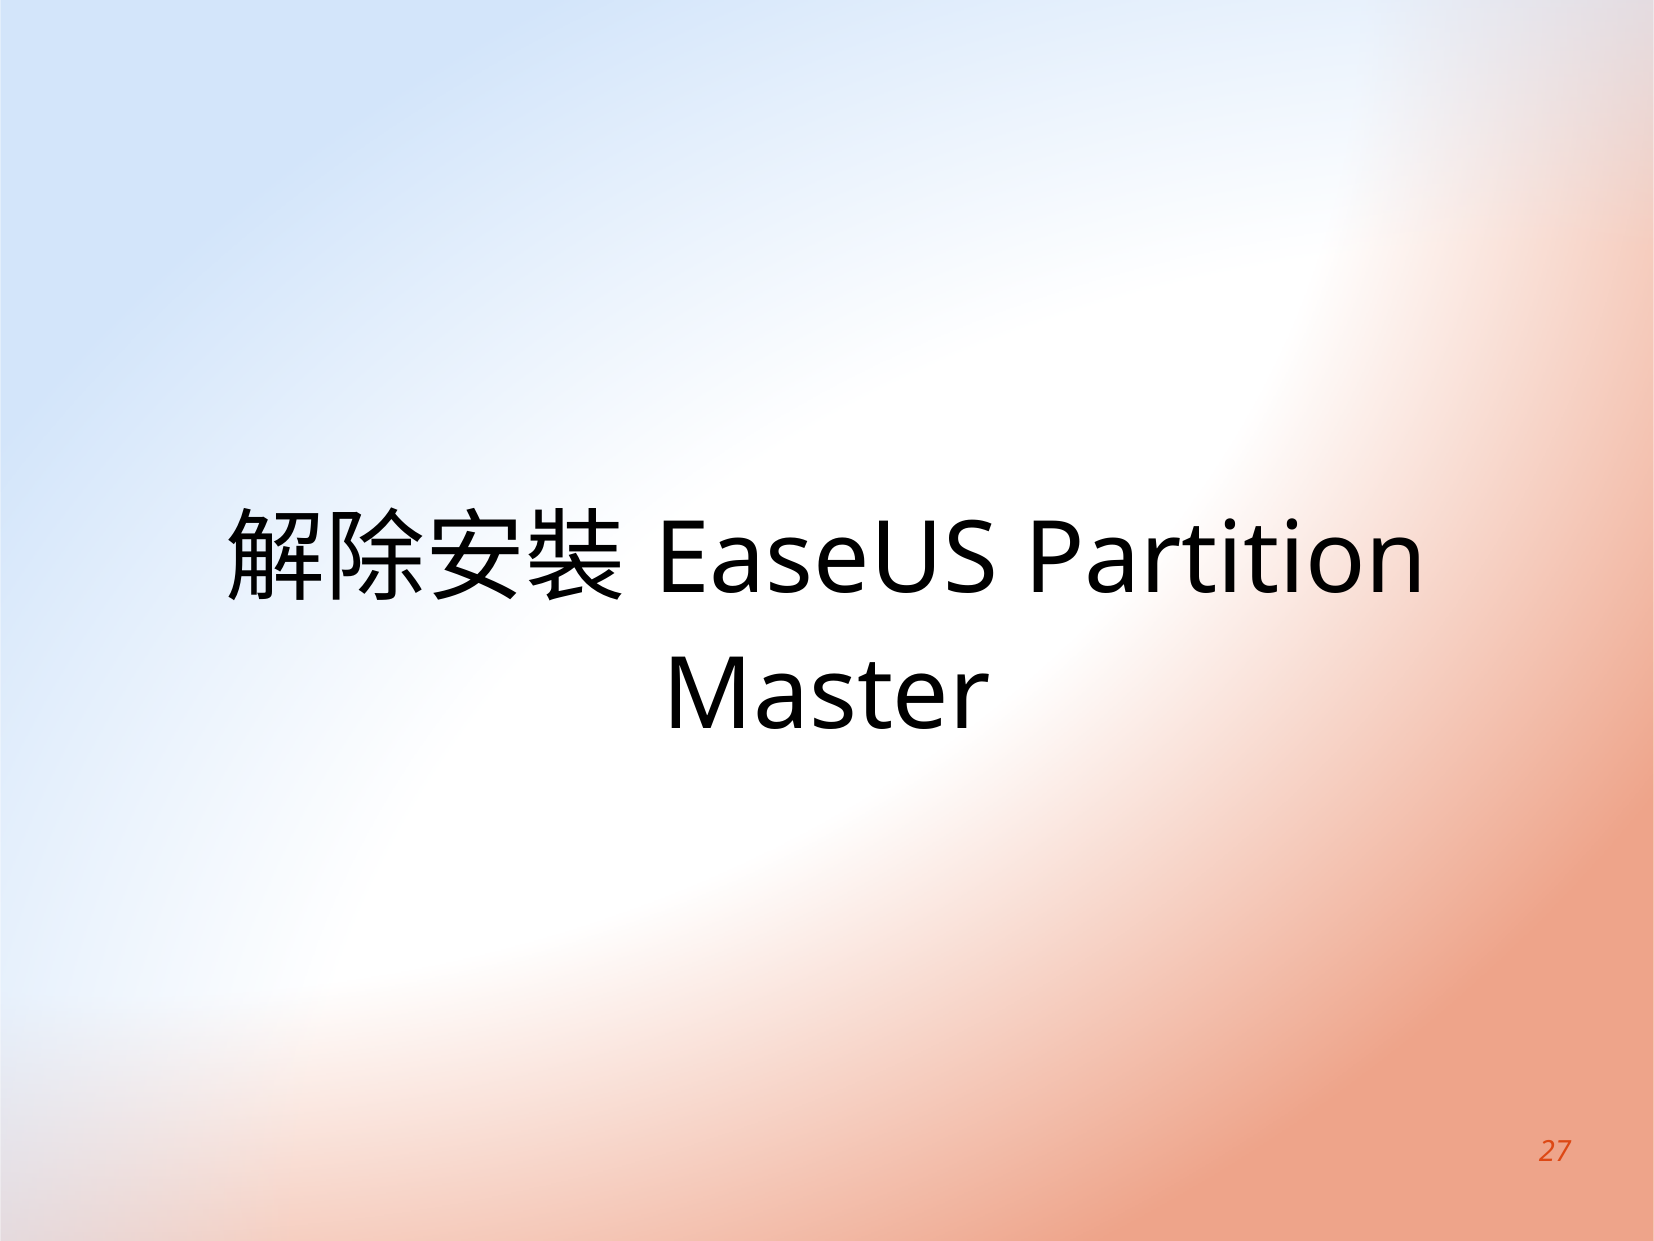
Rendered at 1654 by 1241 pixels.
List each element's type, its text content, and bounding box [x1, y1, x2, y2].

subtitle 解除安裝EaseUS Partition Master [82, 49, 1571, 1186]
picture [0, 0, 1654, 1241]
